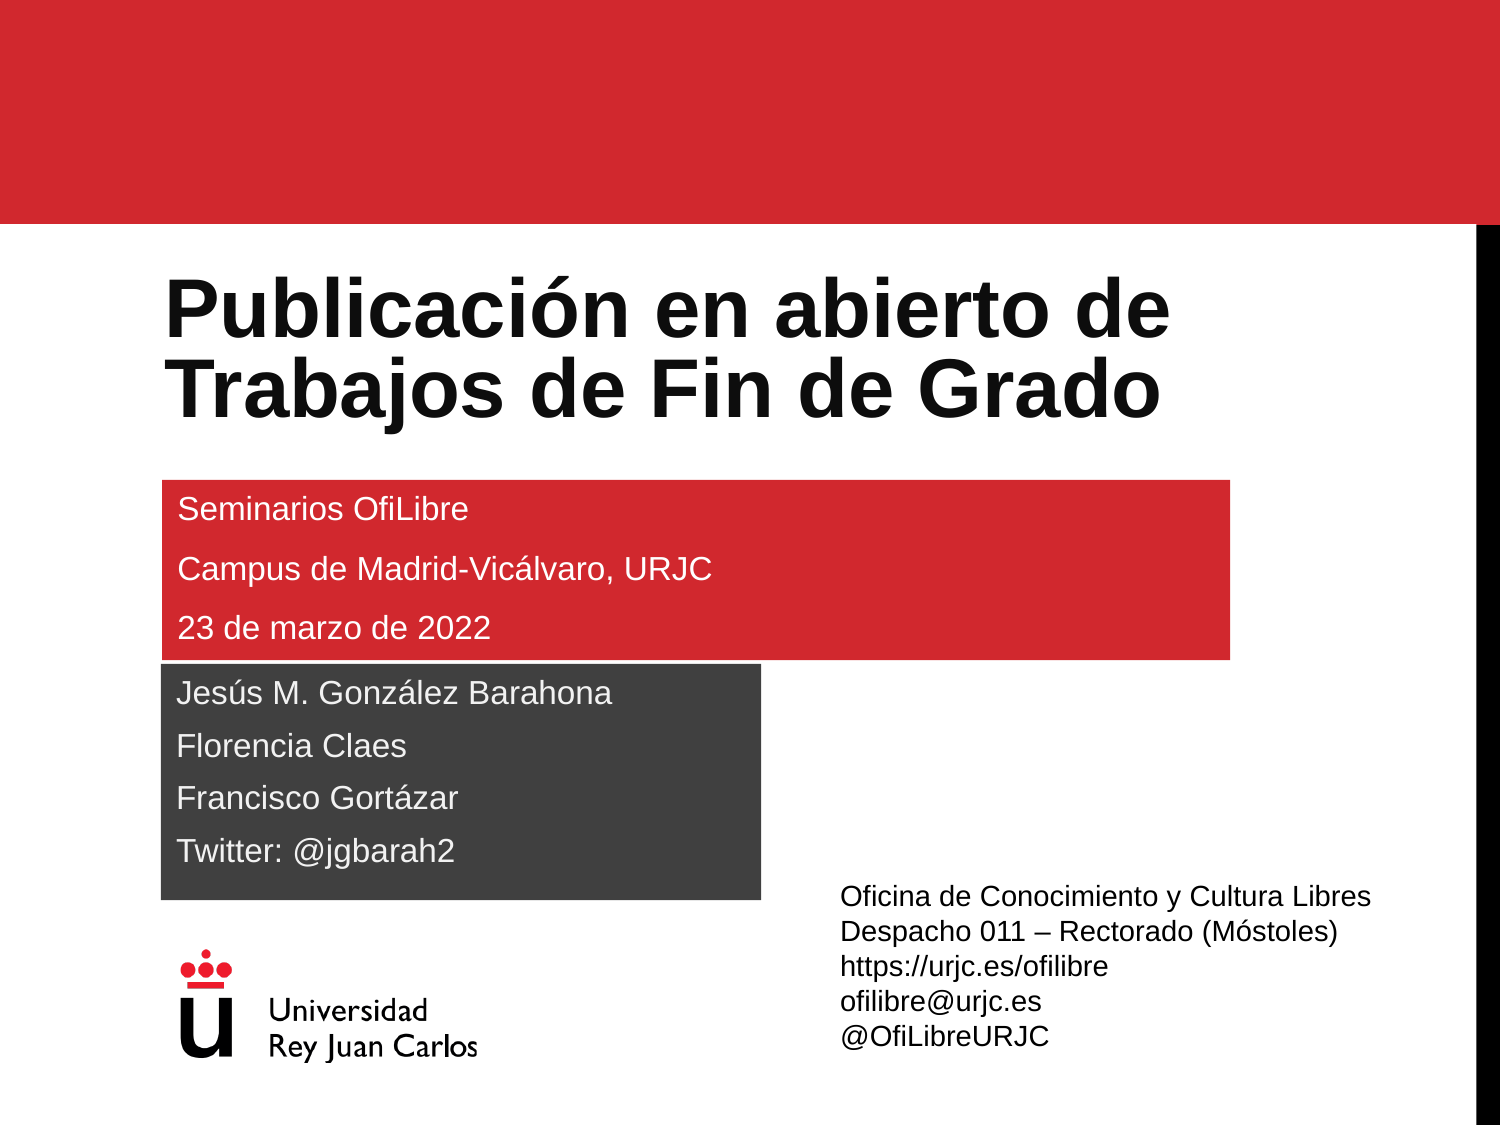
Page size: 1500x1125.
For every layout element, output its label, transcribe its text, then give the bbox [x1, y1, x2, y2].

text_box Jesús M. González Barahona Florencia Claes Francisco Gortázar Twitter: @jgbarah2 [160, 663, 762, 901]
picture [180, 949, 477, 1063]
text_box Publicación en abierto de Trabajos de Fin de Grado [149, 179, 1382, 521]
text_box Oficina de Conocimiento y Cultura Libres Despacho 011 – Rectorado (Móstoles) https://urjc.es/ofilibre ofilibre@urjc.es @OfiLibreURJC [825, 870, 1446, 1065]
text_box Seminarios OfiLibre Campus de Madrid-Vicálvaro, URJC 23 de marzo de 2022 [162, 479, 1231, 661]
text_box [0, 0, 1500, 224]
